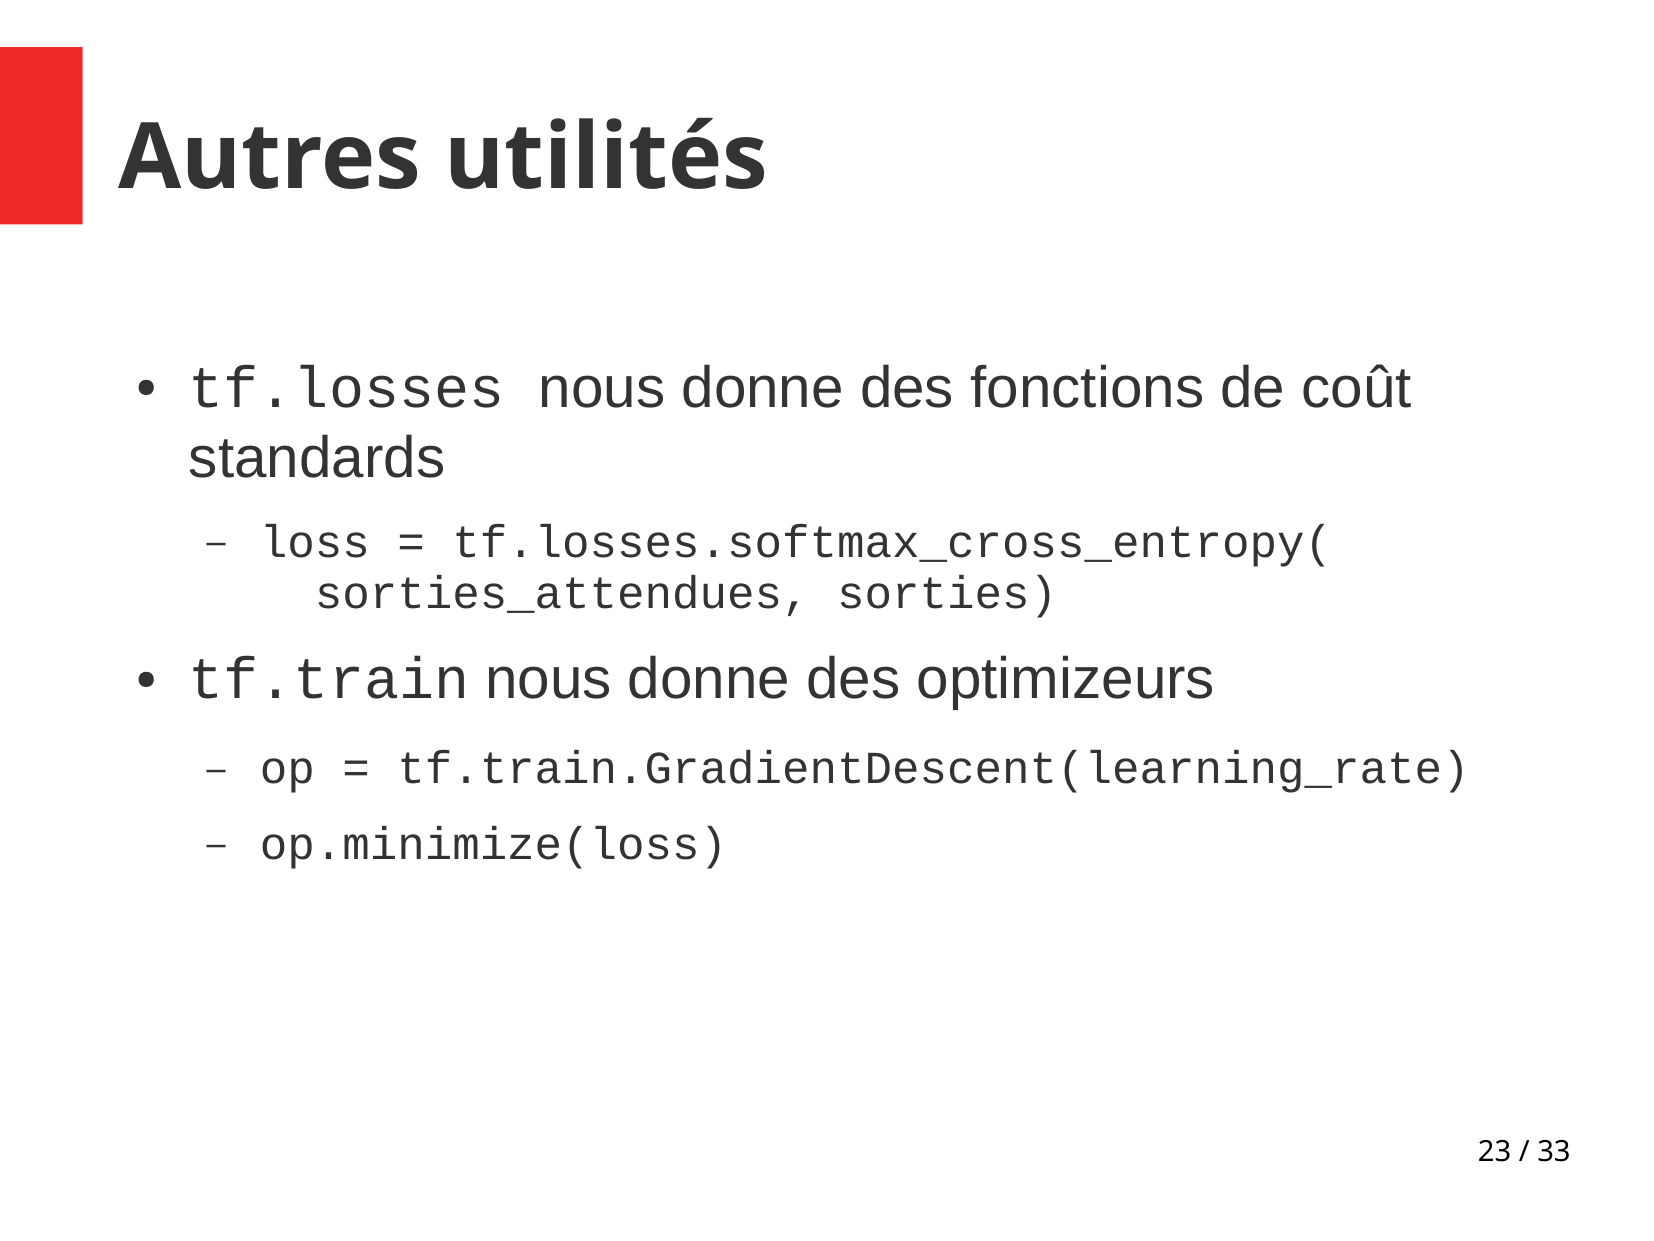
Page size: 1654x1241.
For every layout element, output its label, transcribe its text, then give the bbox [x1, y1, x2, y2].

list tf.losses nous donne des fonctions de coût standards loss = tf.losses.softmax_cross_entropy( sorties_attendues, sorties) tf.train nous donne des optimizeurs op = tf.train.GradientDescent(learning_rate) op.minimize(loss) [118, 354, 1536, 1074]
title Autres utilités [118, 49, 1571, 257]
